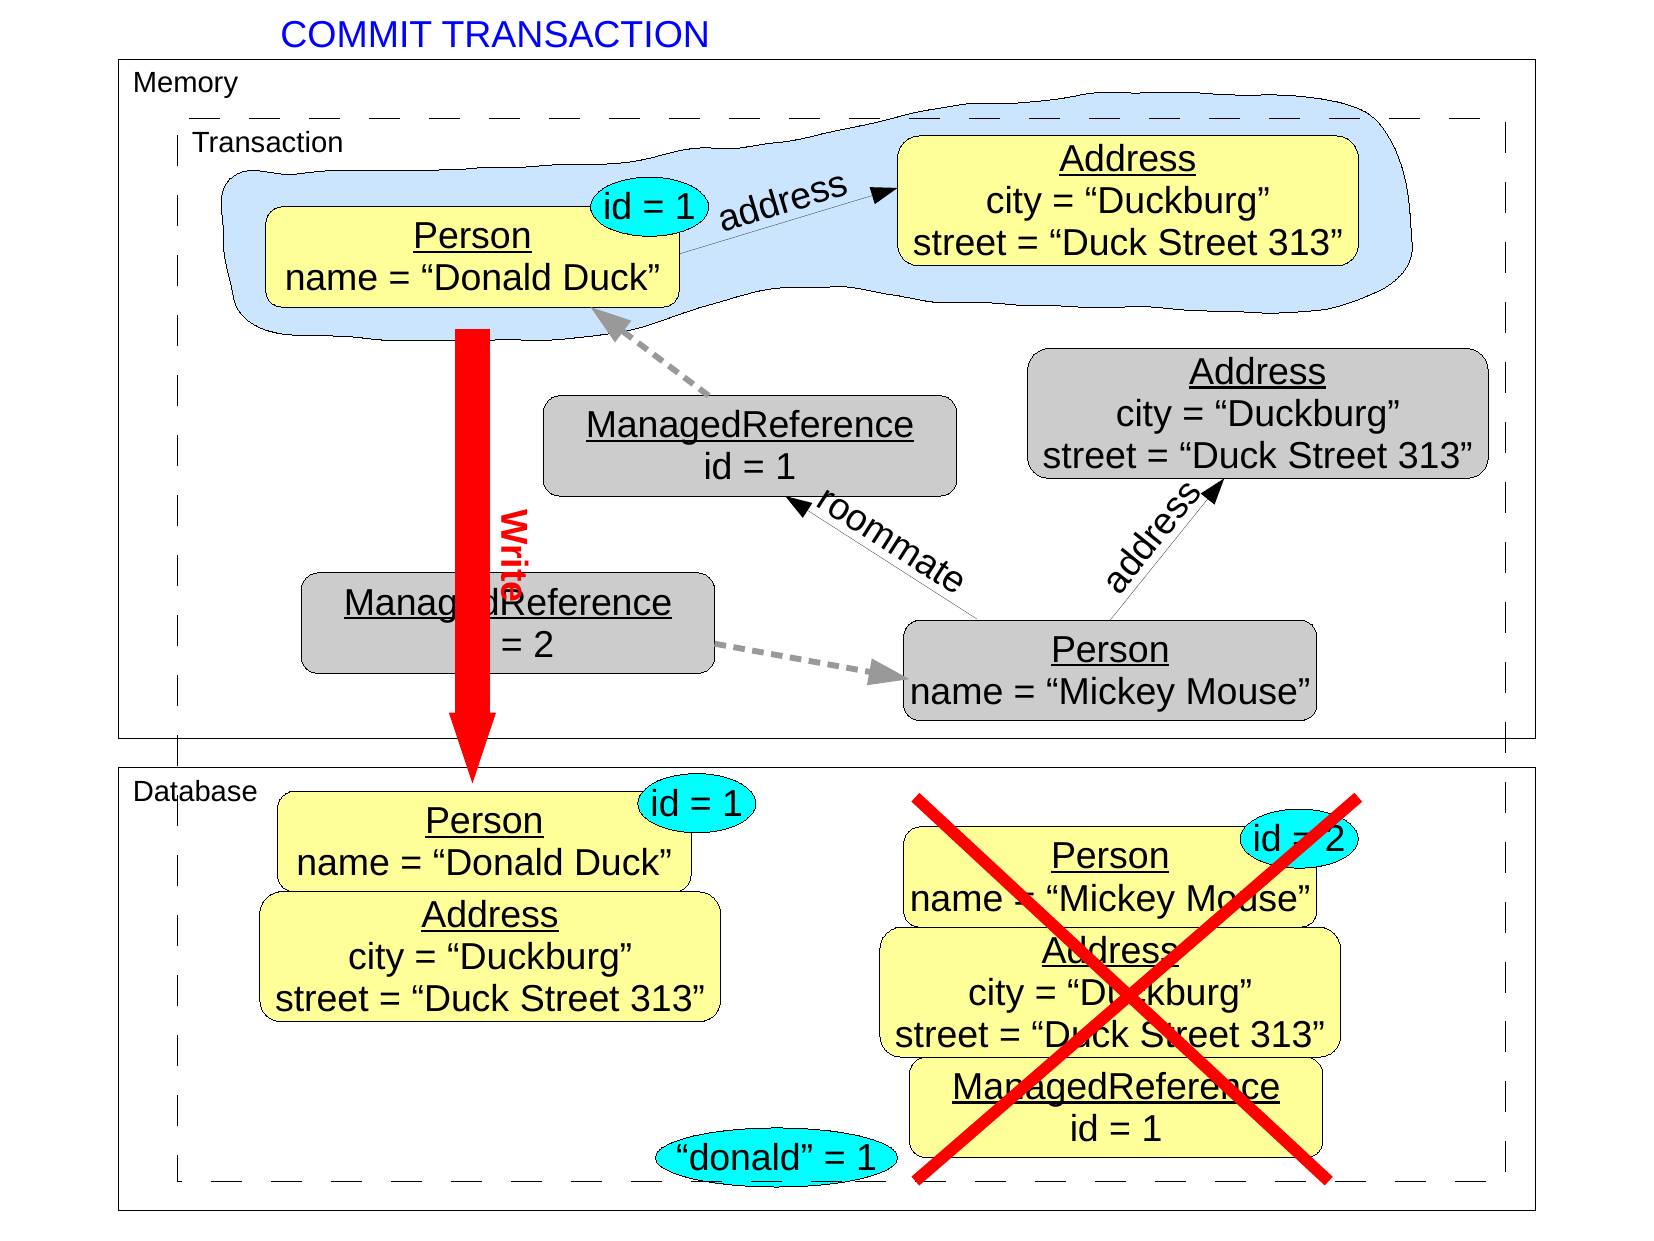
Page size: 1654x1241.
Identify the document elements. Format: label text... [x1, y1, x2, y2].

text_box Address city = “Duckburg” street = “Duck Street 313” [897, 135, 1359, 266]
text_box Address city = “Duckburg” street = “Duck Street 313” [1027, 348, 1489, 479]
text_box Person name = “Mickey Mouse” [903, 620, 1317, 721]
text_box ManagedReference id = 1 [543, 395, 957, 497]
text_box Memory [118, 59, 1536, 739]
text_box COMMIT TRANSACTION [265, 6, 1654, 64]
text_box ManagedReference id = 2 [301, 572, 455, 674]
text_box Database [118, 767, 1536, 1211]
text_box Transaction [925, 1005, 1319, 1182]
text_box Transaction [177, 118, 1506, 1182]
text_box “donald” = 1 [709, 1182, 845, 1188]
text_box Person name = “Donald Duck” [265, 206, 680, 308]
text_box id = 1 [590, 177, 709, 237]
text_box ManagedReference id = 2 [490, 572, 715, 674]
